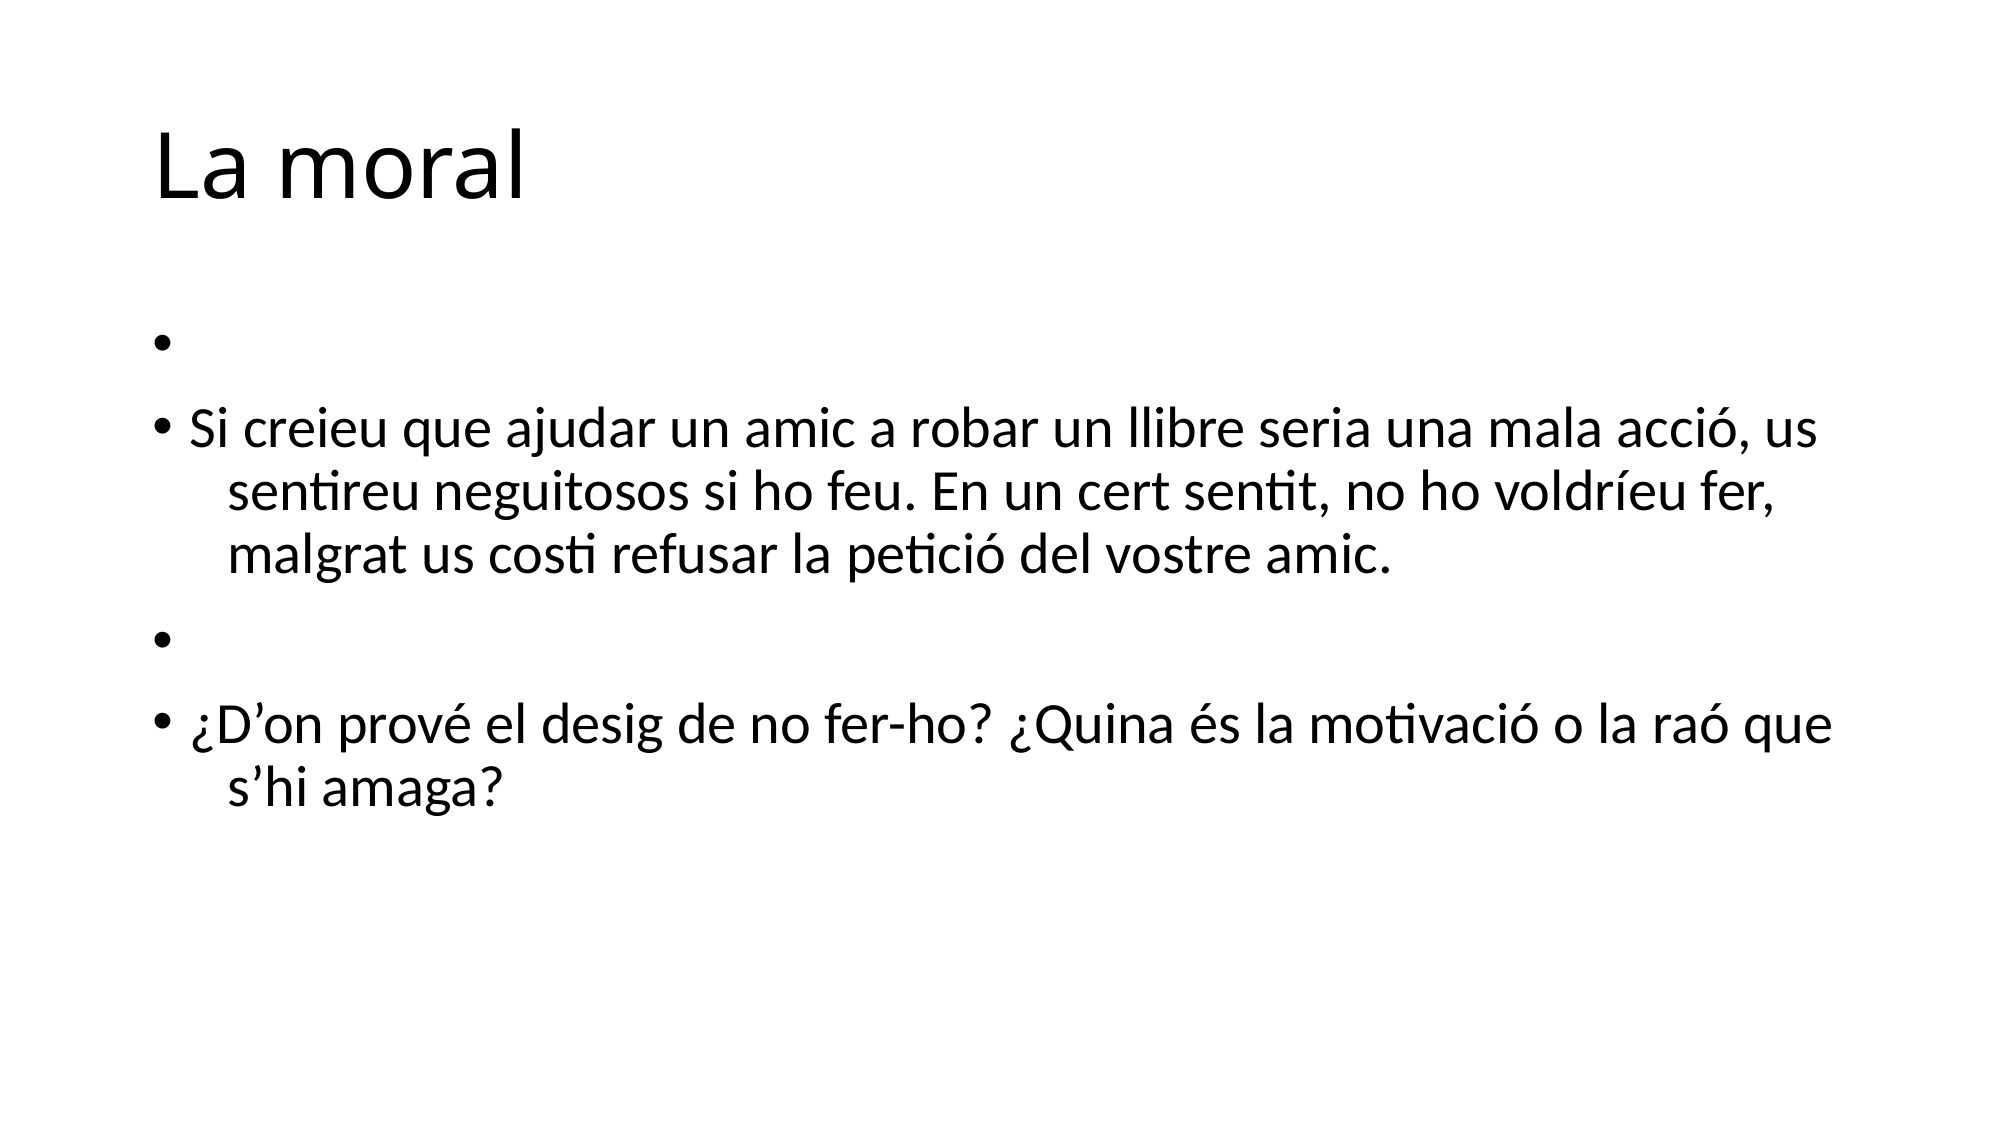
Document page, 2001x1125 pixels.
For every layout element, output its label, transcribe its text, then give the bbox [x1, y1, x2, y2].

title La moral [137, 59, 1863, 278]
list Si creieu que ajudar un amic a robar un llibre seria una mala acció, us sentireu neguitosos si ho feu. En un cert sentit, no ho voldríeu fer, malgrat us costi refusar la petició del vostre amic. ¿D’on prové el desig de no fer-ho? ¿Quina és la motivació o la raó que s’hi amaga? [137, 299, 1863, 1014]
